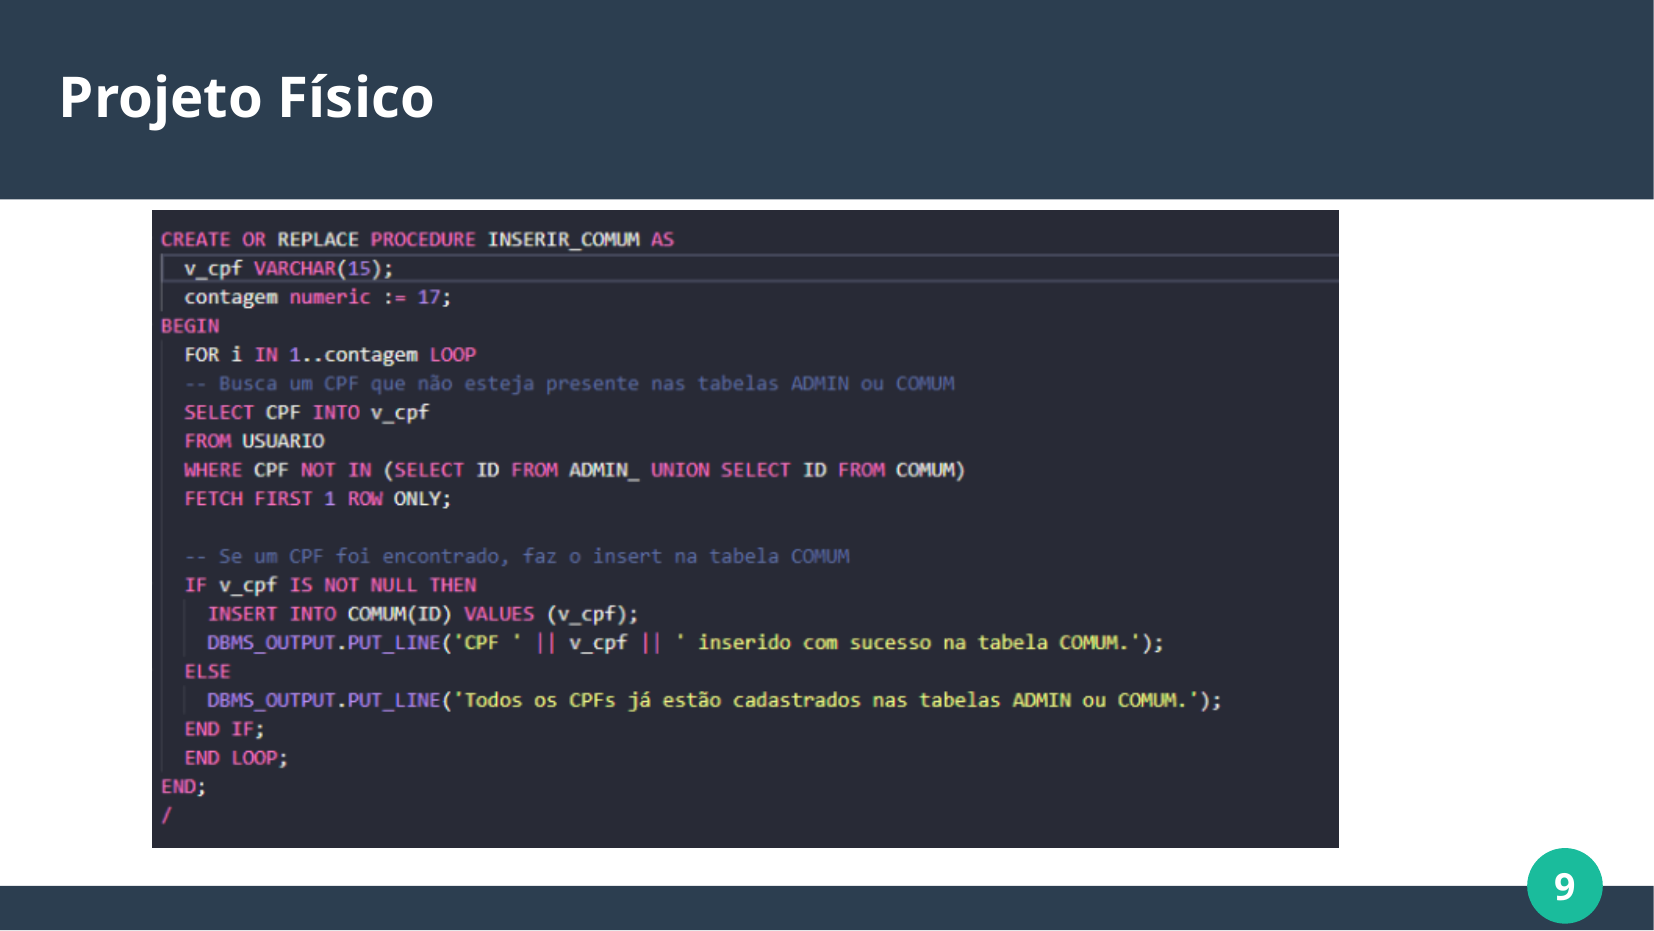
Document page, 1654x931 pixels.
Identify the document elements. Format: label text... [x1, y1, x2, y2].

title Projeto Físico [59, 37, 1595, 156]
picture [152, 210, 1339, 848]
list [59, 206, 1595, 864]
